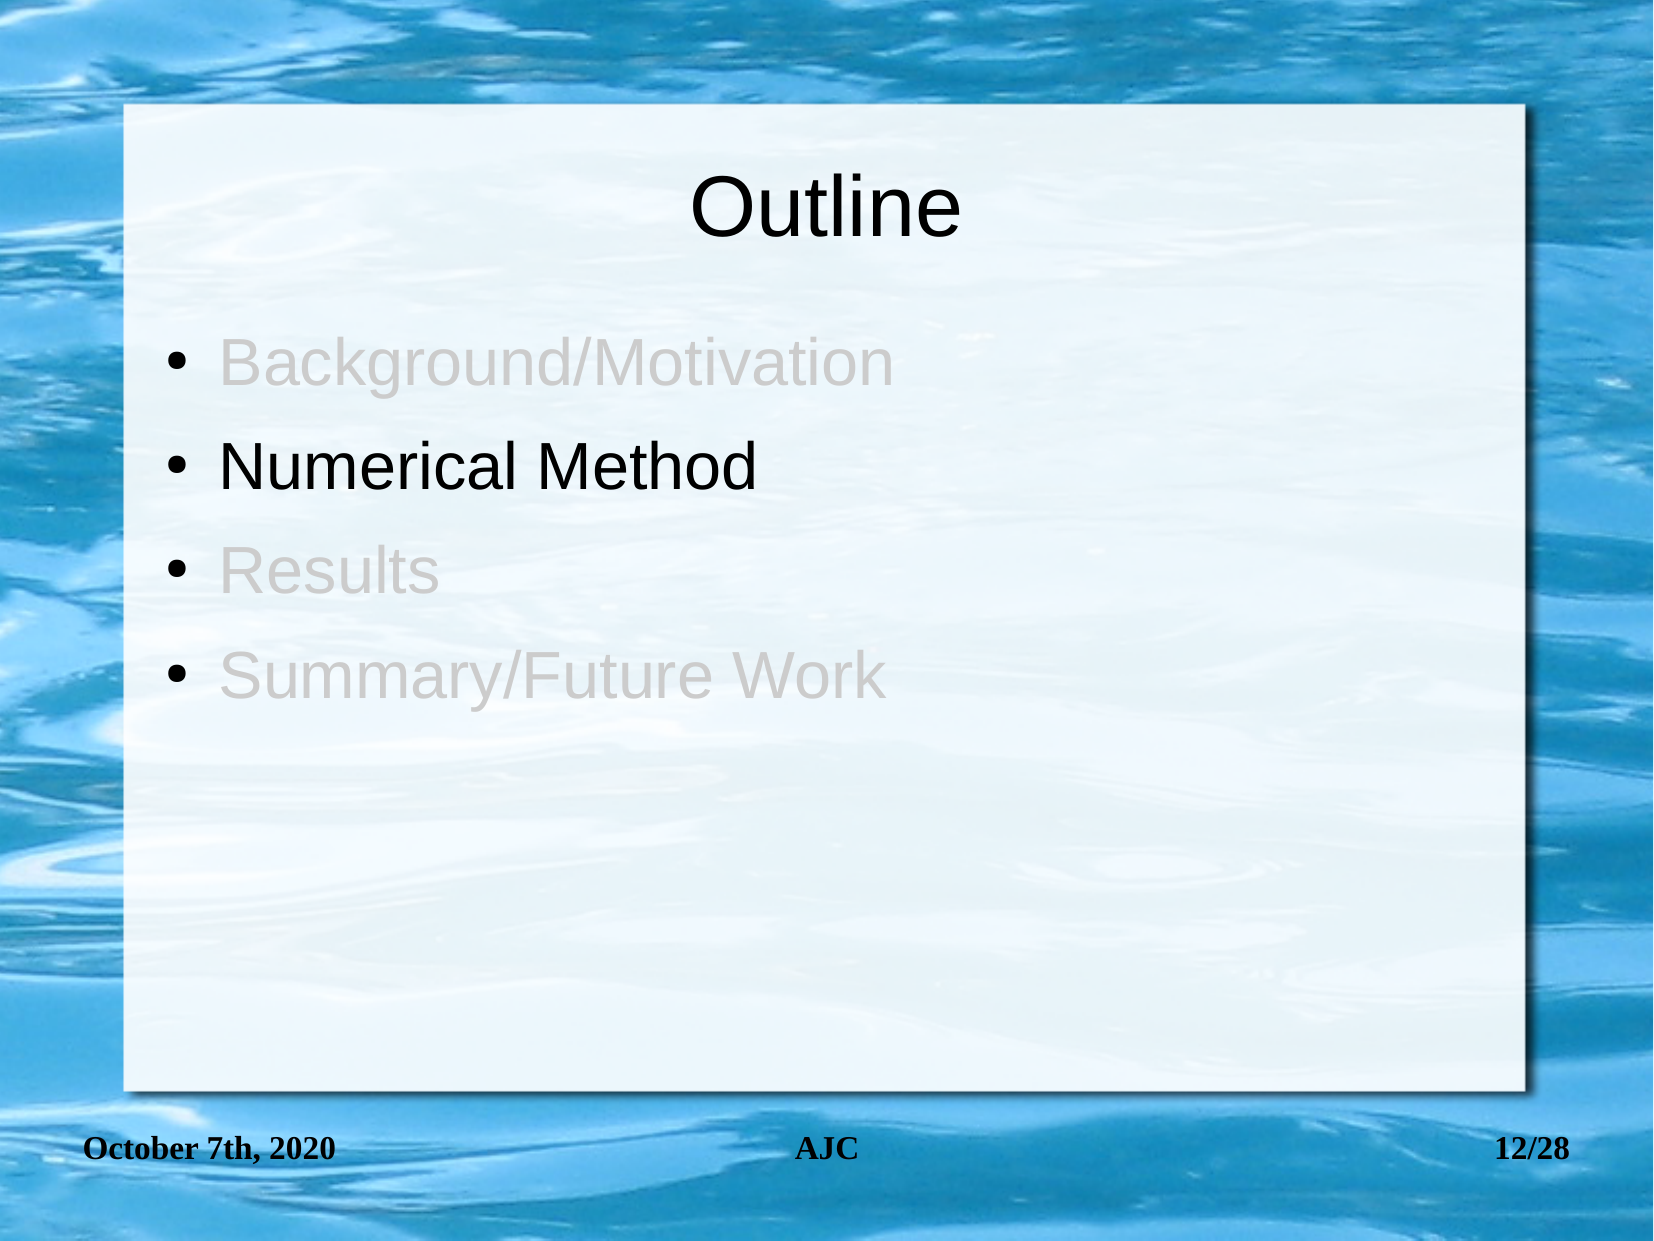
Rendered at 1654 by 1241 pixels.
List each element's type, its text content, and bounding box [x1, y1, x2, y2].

title Outline [147, 118, 1506, 296]
list Background/Motivation Numerical Method Results Summary/Future Work [147, 324, 1506, 1064]
picture [0, 0, 1654, 1241]
